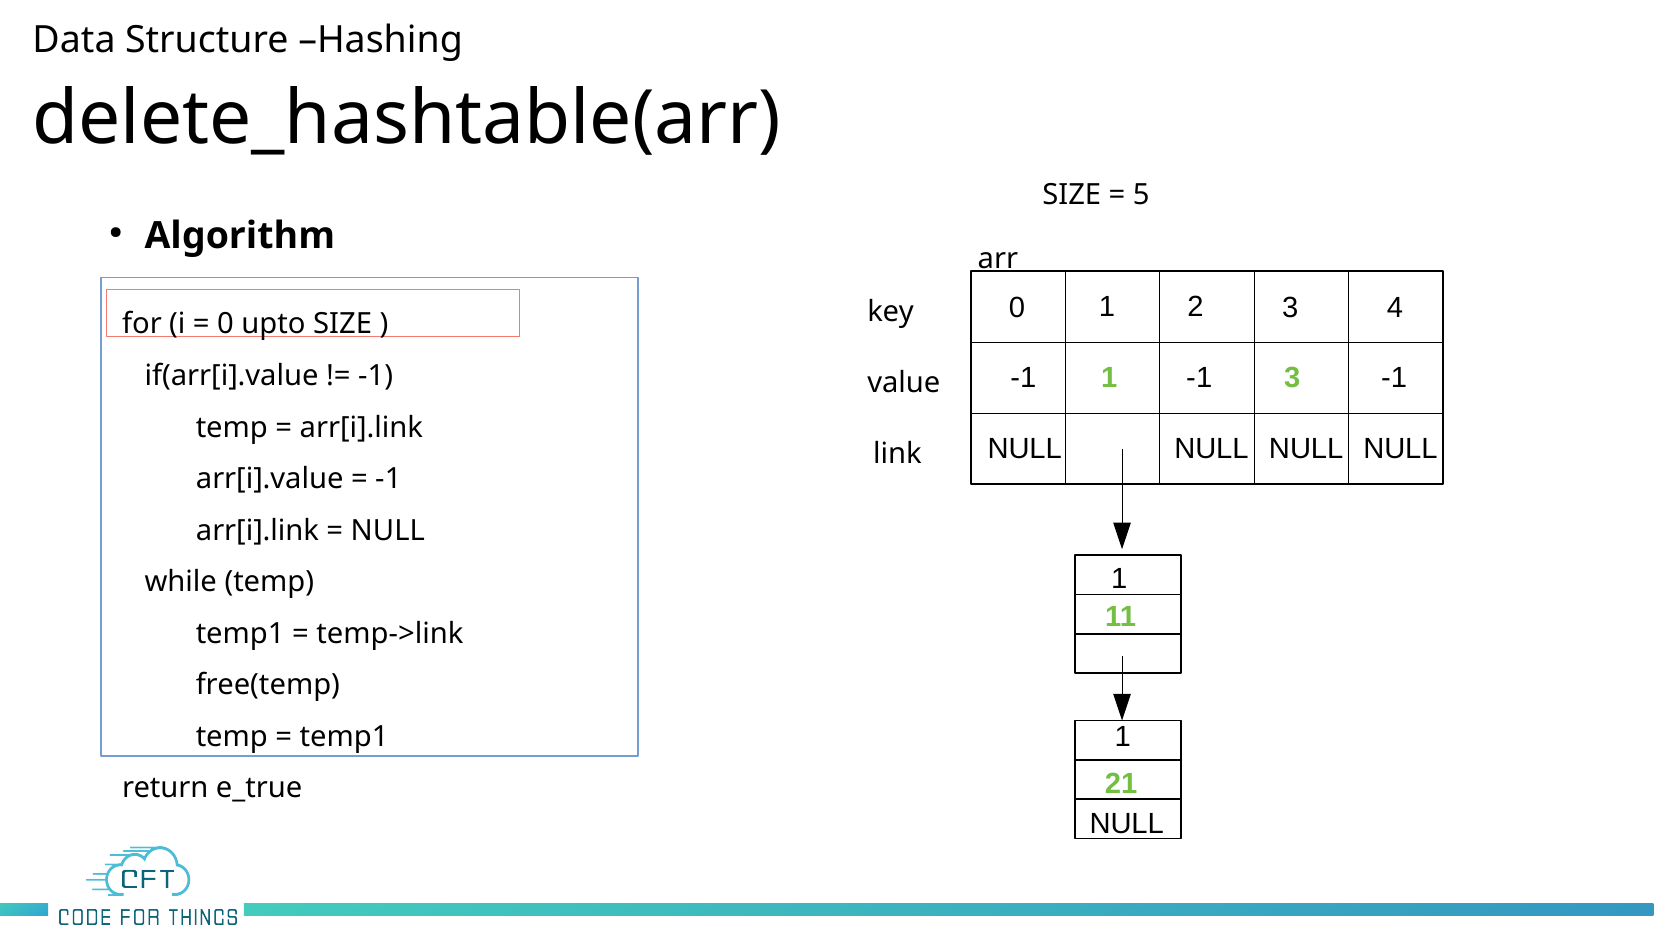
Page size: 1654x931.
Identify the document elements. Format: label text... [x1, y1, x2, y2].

text_box [1066, 271, 1159, 342]
text_box [1255, 343, 1348, 413]
text_box 21 [1090, 759, 1170, 808]
text_box [1349, 343, 1444, 413]
picture [59, 846, 237, 925]
text_box [1255, 414, 1348, 424]
text_box link [858, 424, 1004, 474]
text_box [1074, 555, 1182, 674]
text_box [1146, 720, 1182, 839]
text_box NULL [1348, 424, 1453, 473]
text_box 1 [1099, 712, 1146, 759]
text_box 1 [1096, 554, 1143, 592]
text_box 11 [1090, 592, 1199, 640]
text_box NULL [1159, 424, 1254, 473]
text_box [1349, 414, 1444, 424]
text_box NULL [1254, 424, 1348, 473]
text_box 4 [1372, 283, 1419, 331]
text_box NULL [1074, 799, 1179, 847]
text_box -1 [995, 353, 1052, 402]
title Data Structure –Hashing delete_hashtable(arr) [32, 12, 1630, 166]
text_box for (i = 0 upto SIZE ) if(arr[i].value != -1) temp = arr[i].link arr[i].value = -1 arr[i].link = NULL while (temp) temp1 = temp->link free(temp) temp = temp1 return e_true [107, 295, 851, 886]
text_box Algorithm [94, 200, 886, 269]
text_box key [852, 283, 1018, 353]
text_box 3 [1267, 283, 1314, 331]
text_box 3 [1269, 353, 1325, 402]
text_box [100, 277, 638, 756]
text_box value [852, 353, 1018, 437]
text_box [1160, 271, 1254, 342]
text_box [970, 473, 1065, 484]
text_box -1 [1366, 353, 1422, 402]
text_box [1160, 414, 1254, 424]
text_box [970, 280, 1065, 342]
text_box NULL [972, 424, 1077, 473]
text_box [1018, 343, 1065, 413]
text_box [1143, 555, 1182, 592]
text_box arr [963, 230, 1141, 280]
text_box [1160, 343, 1254, 413]
text_box 0 [994, 283, 1041, 332]
text_box [1066, 343, 1159, 413]
text_box SIZE = 5 [1027, 166, 1205, 216]
text_box [1018, 414, 1065, 424]
text_box 1 [1084, 282, 1131, 331]
text_box -1 [1171, 353, 1228, 402]
text_box [1349, 473, 1444, 484]
text_box [1066, 414, 1159, 484]
text_box [1255, 473, 1348, 484]
text_box [1074, 720, 1099, 799]
text_box [1349, 271, 1444, 342]
text_box [1255, 271, 1348, 342]
text_box 2 [1172, 282, 1219, 331]
text_box [1160, 473, 1254, 484]
text_box 1 [1086, 353, 1142, 402]
